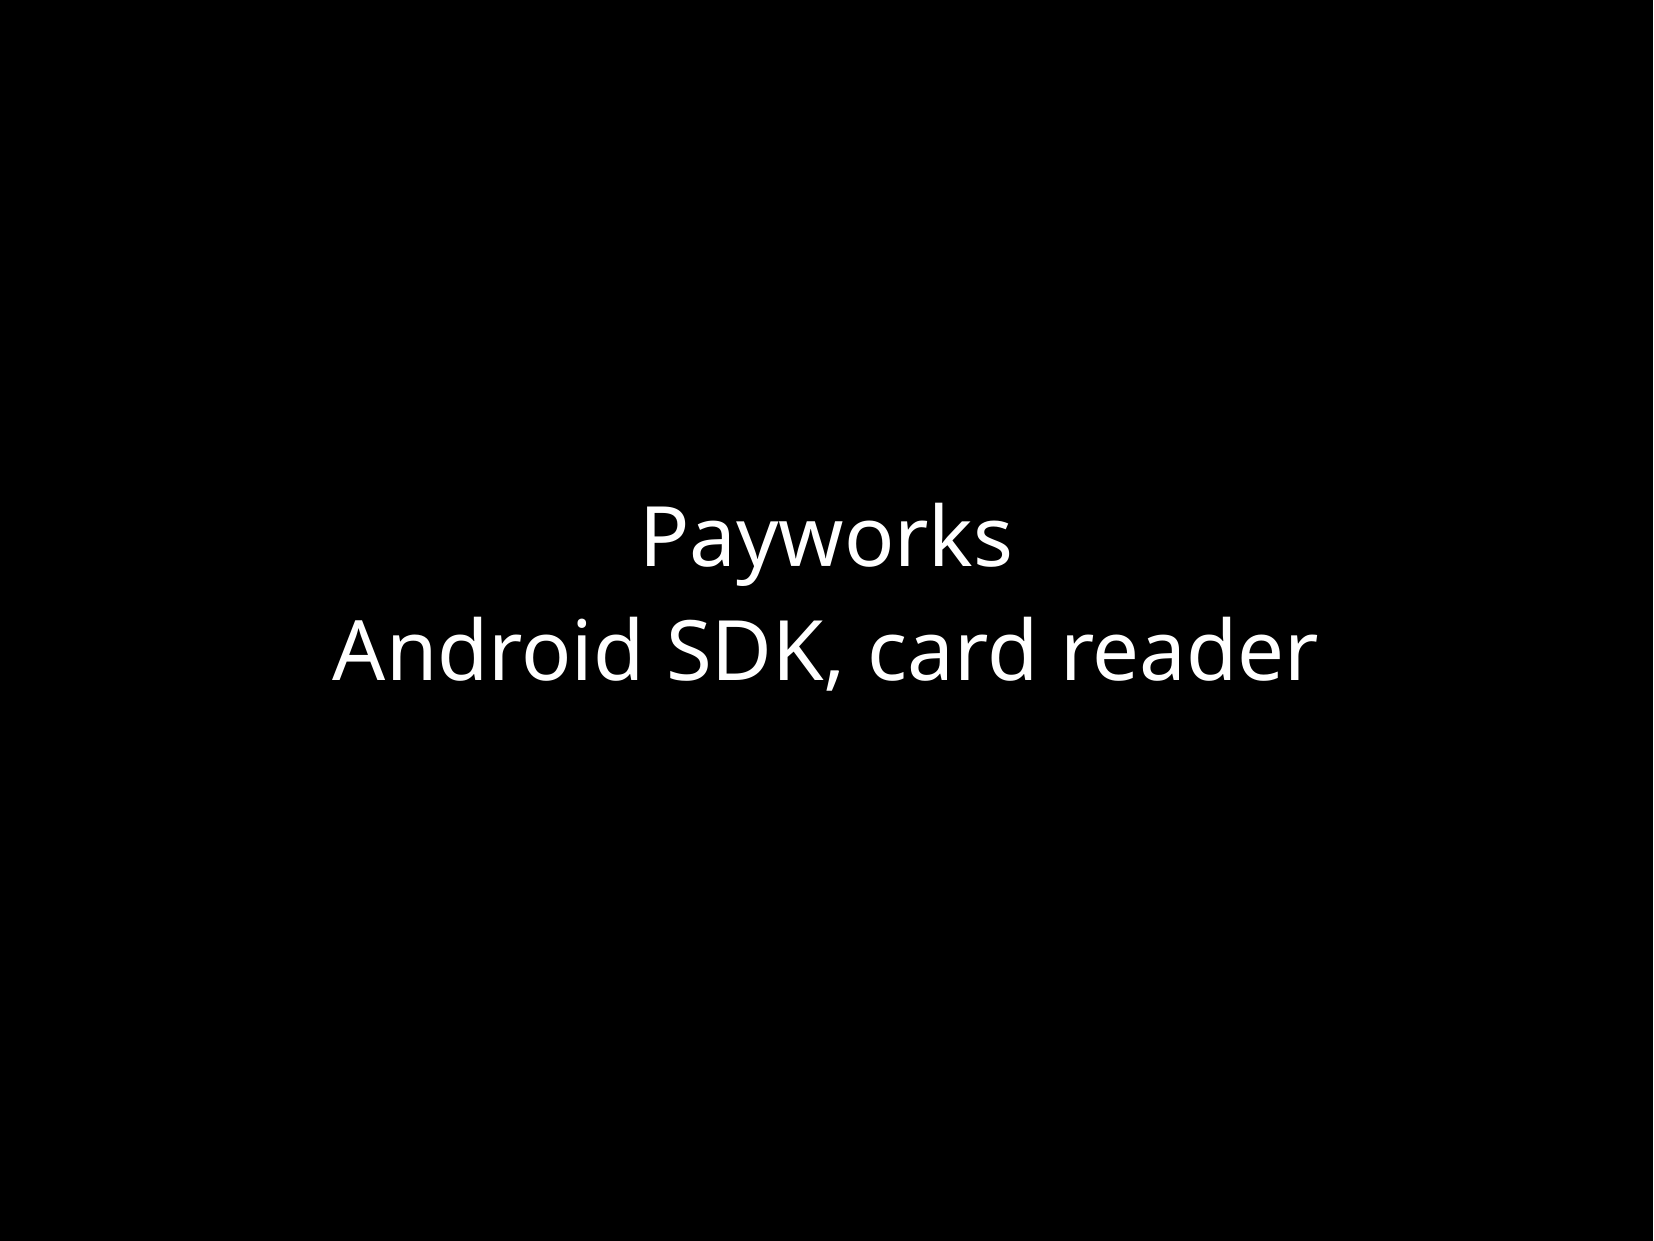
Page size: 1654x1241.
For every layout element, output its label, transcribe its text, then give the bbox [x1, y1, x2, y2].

subtitle Payworks Android SDK, card reader [82, 231, 1571, 951]
